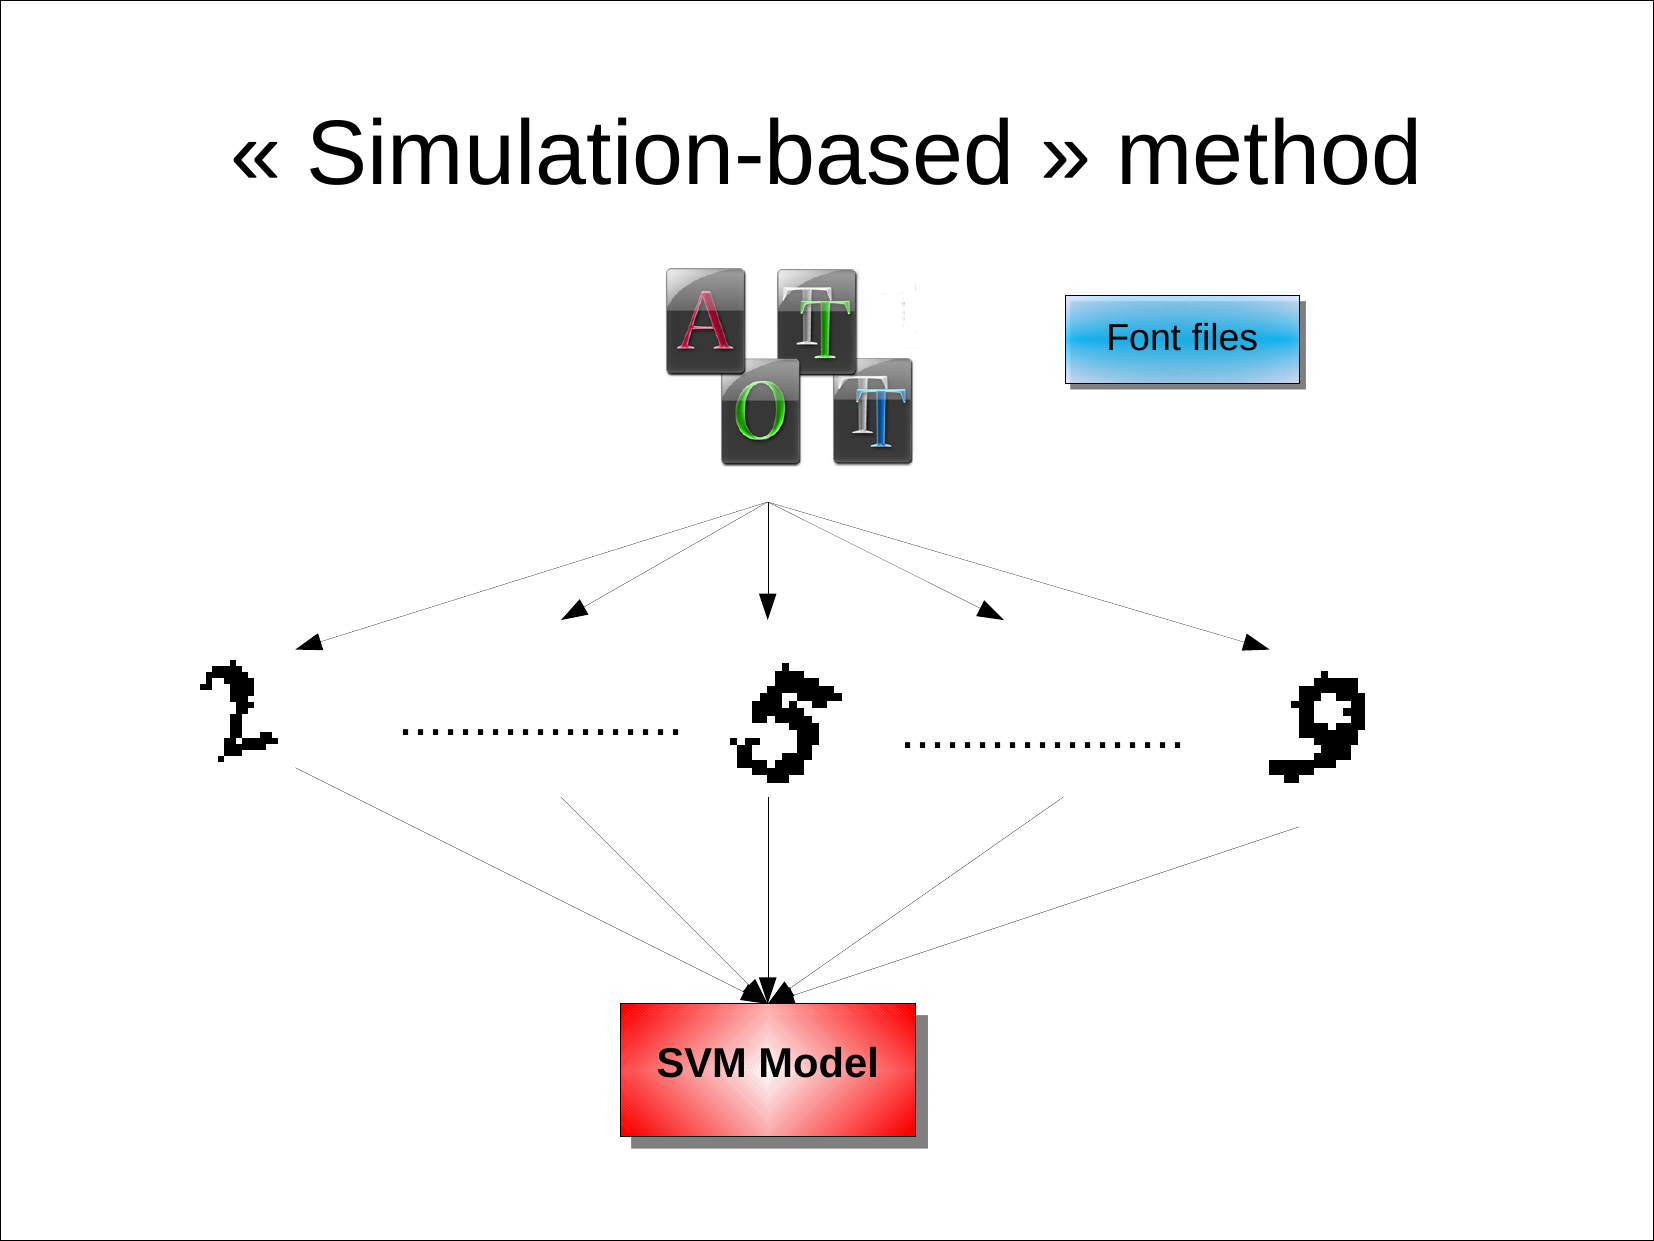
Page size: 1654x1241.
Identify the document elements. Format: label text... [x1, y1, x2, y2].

text_box Font files [1065, 295, 1300, 384]
picture [177, 649, 296, 768]
picture [708, 649, 857, 798]
title « Simulation-based » method [82, 56, 1571, 250]
picture [1240, 649, 1388, 798]
text_box ................... [383, 679, 709, 755]
text_box SVM Model [620, 1003, 916, 1137]
text_box ................... [885, 692, 1211, 768]
picture [661, 264, 916, 473]
